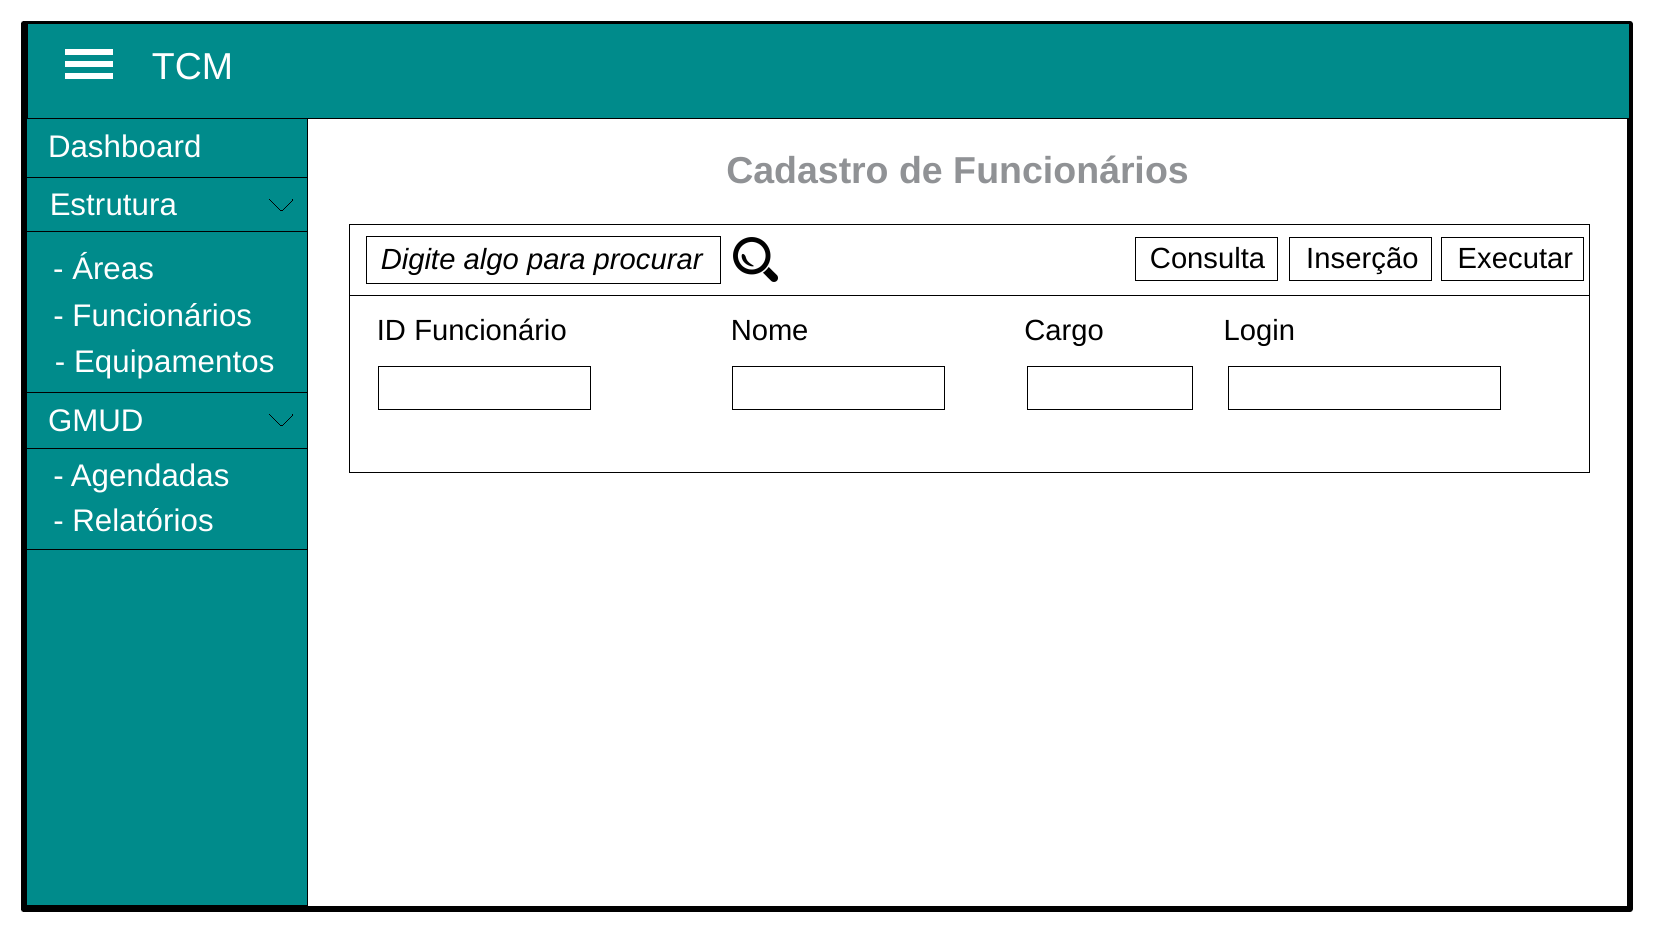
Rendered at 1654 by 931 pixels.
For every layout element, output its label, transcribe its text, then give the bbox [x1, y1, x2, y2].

text_box [26, 23, 1630, 177]
text_box [26, 178, 308, 231]
text_box Executar [1443, 234, 1589, 283]
text_box GMUD [33, 395, 159, 446]
text_box Consulta [1135, 234, 1281, 283]
text_box [26, 550, 308, 906]
text_box Estrutura [35, 179, 193, 229]
text_box - Agendadas [38, 450, 245, 501]
text_box [26, 449, 308, 549]
text_box Cargo [1009, 307, 1119, 355]
text_box [26, 232, 308, 392]
text_box - Áreas [38, 243, 170, 290]
picture [733, 237, 778, 283]
text_box TCM [137, 37, 249, 95]
text_box ID Funcionário [362, 307, 582, 355]
text_box Digite algo para procurar [366, 235, 719, 284]
text_box Dashboard [33, 121, 217, 171]
text_box Login [1208, 307, 1311, 355]
text_box - Relatórios [38, 495, 237, 580]
text_box Nome [716, 307, 824, 355]
text_box Cadastro de Funcionários [711, 141, 1524, 241]
text_box Inserção [1291, 234, 1434, 283]
text_box [26, 393, 308, 448]
text_box - Funcionários [38, 290, 268, 341]
text_box - Equipamentos [40, 336, 290, 387]
